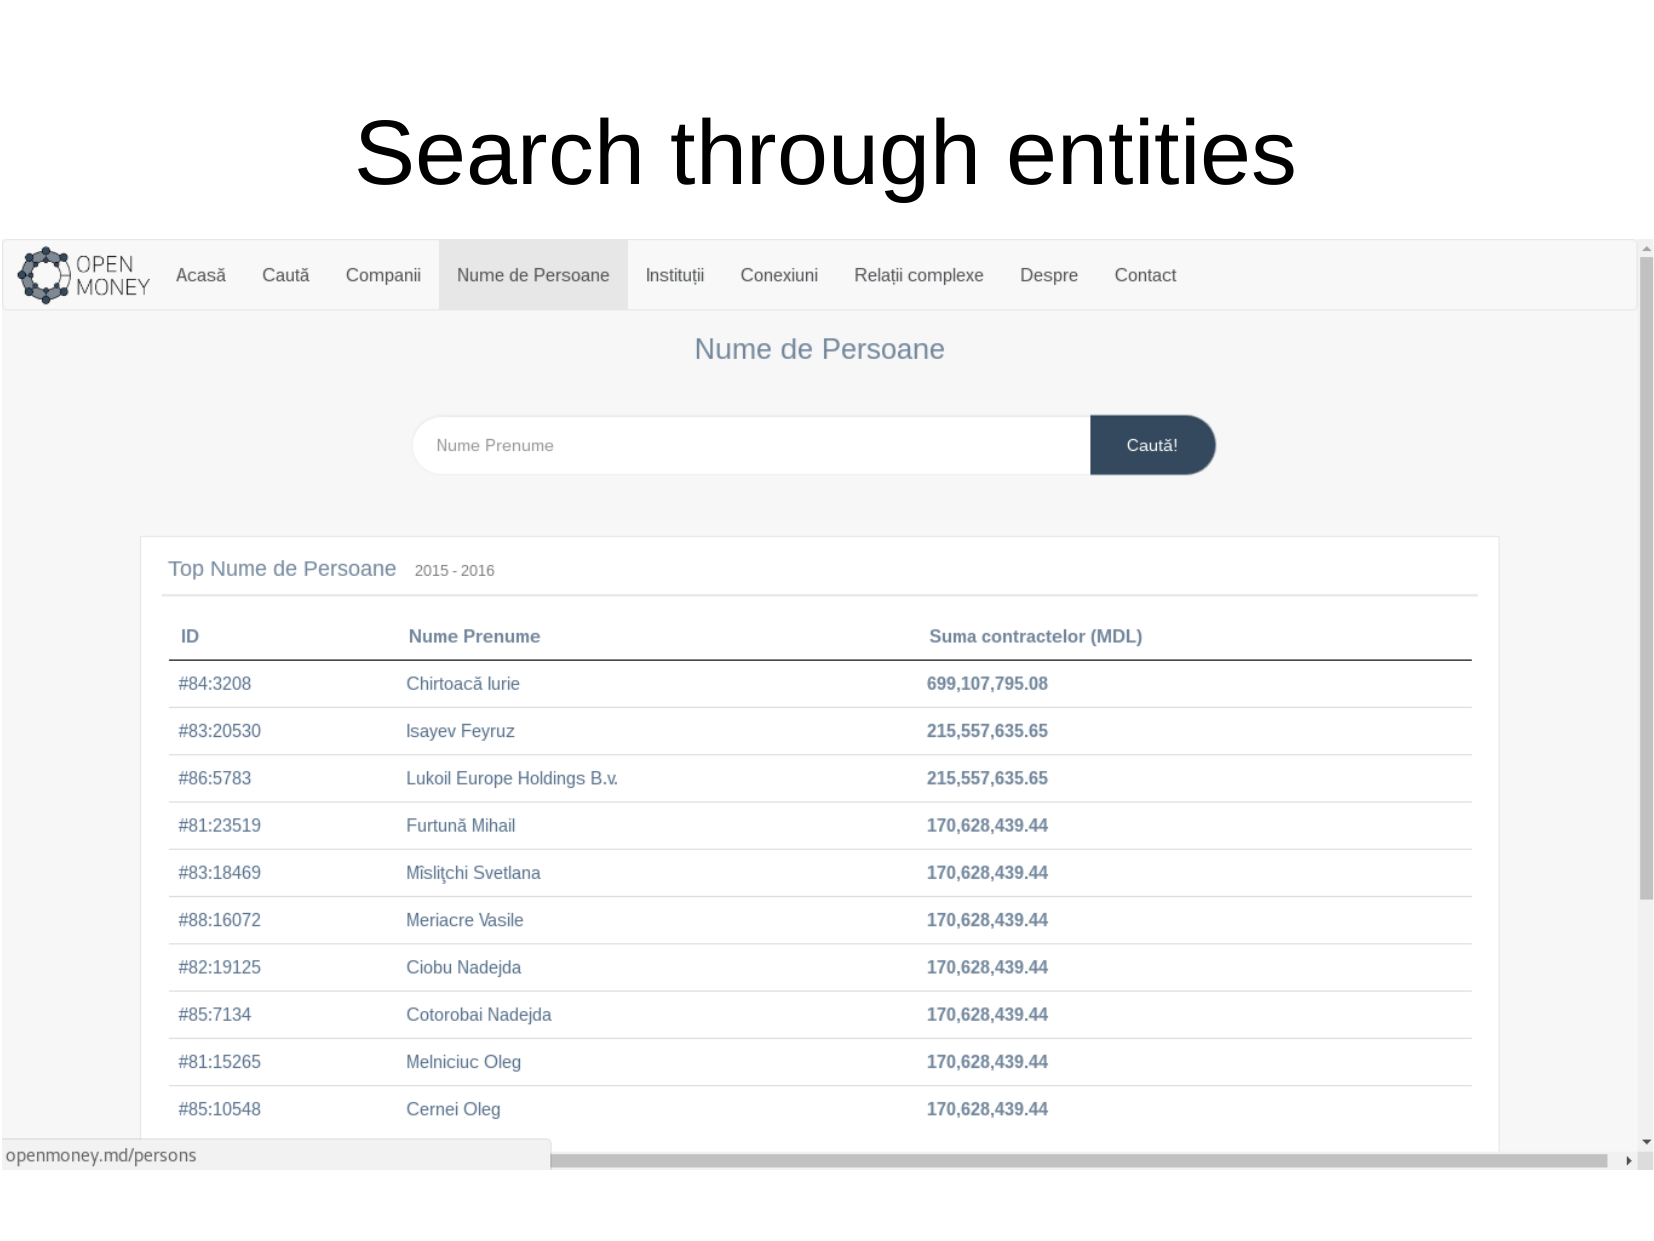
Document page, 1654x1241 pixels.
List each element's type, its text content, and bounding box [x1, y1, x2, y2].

title Search through entities [82, 49, 1571, 239]
picture [2, 239, 1654, 1170]
